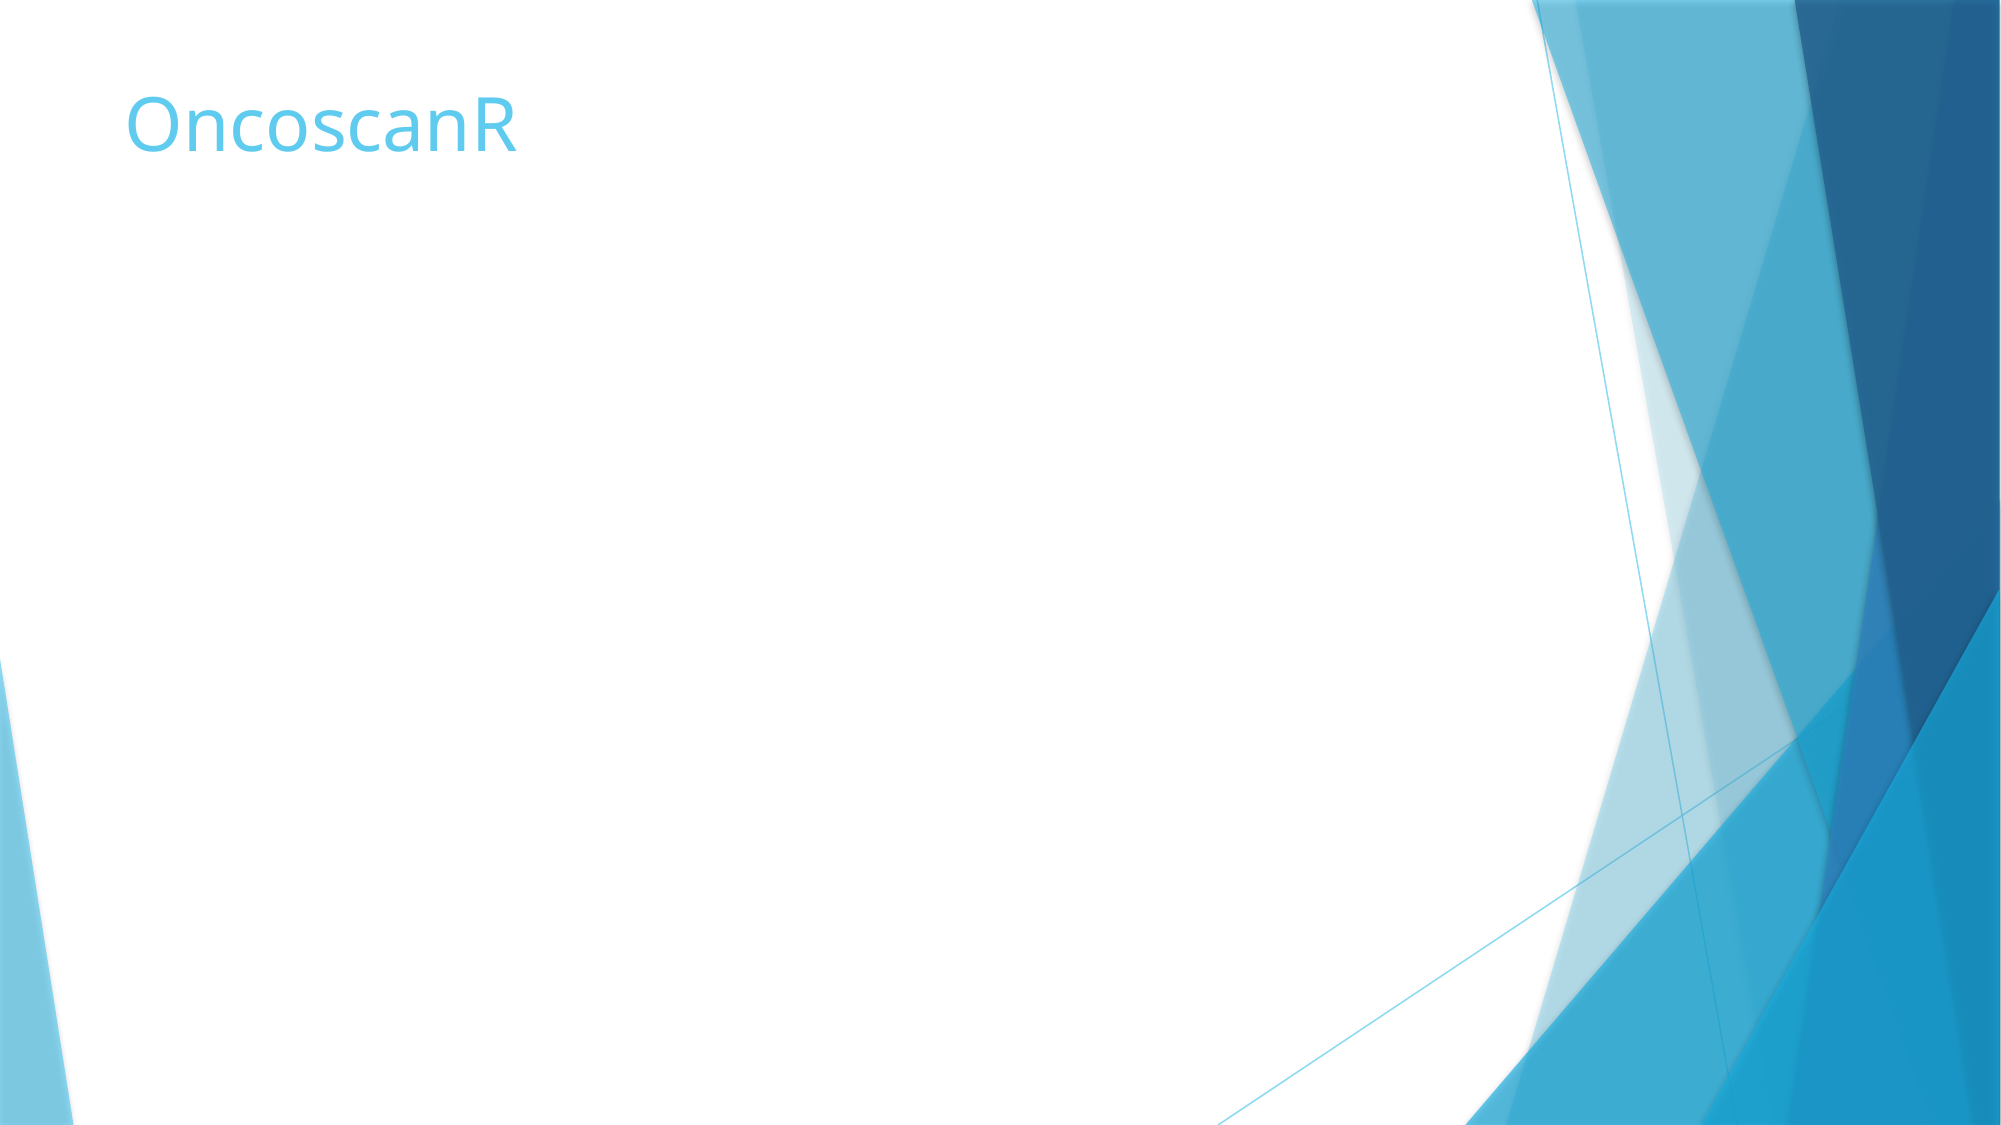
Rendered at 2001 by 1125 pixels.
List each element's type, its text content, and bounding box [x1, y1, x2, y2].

title OncoscanR [109, 68, 1520, 286]
